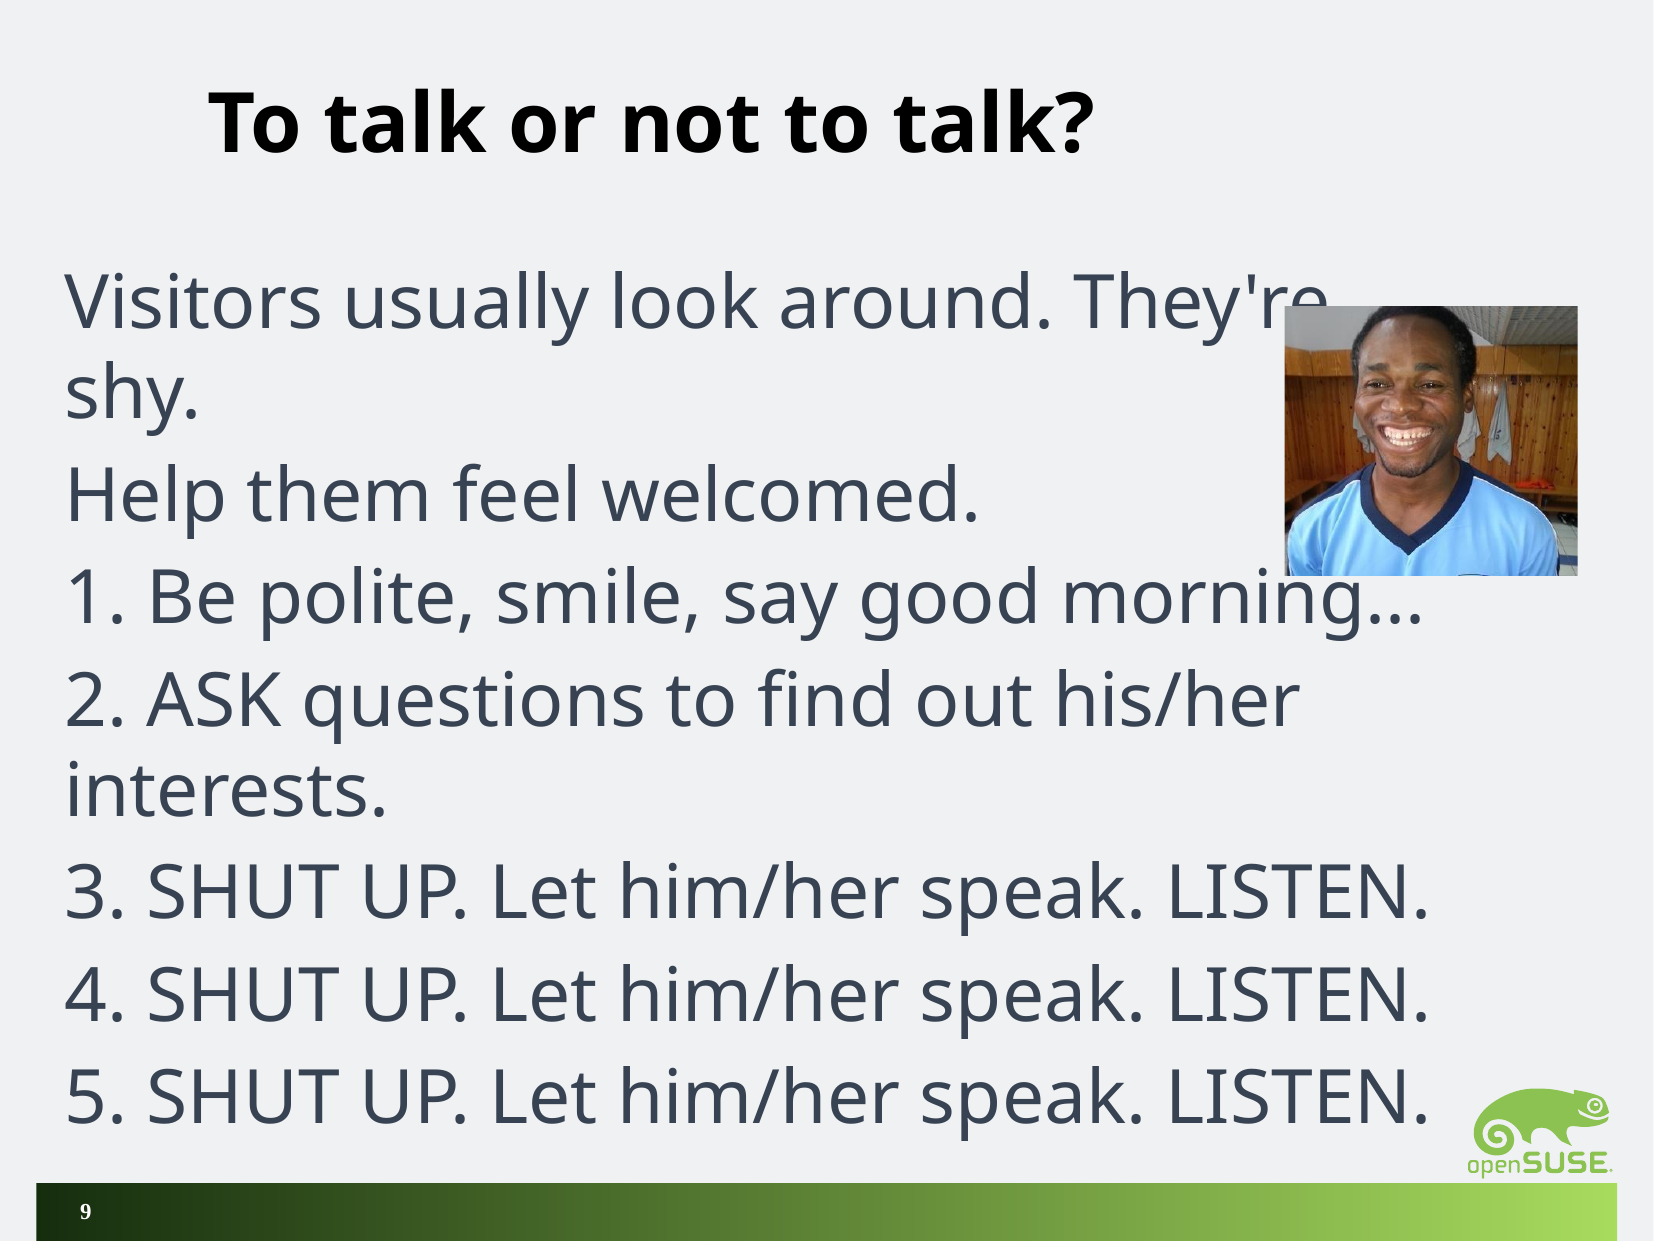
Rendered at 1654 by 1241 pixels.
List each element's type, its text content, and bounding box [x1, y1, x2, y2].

picture [0, 0, 1654, 1241]
text_box To talk or not to talk? [193, 56, 1476, 208]
text_box [1284, 306, 1578, 576]
text_box Visitors usually look around. They're shy. Help them feel welcomed. 1. Be polite, smile, say good morning... 2. ASK questions to find out his/her interests. 3. SHUT UP. Let him/her speak. LISTEN. 4. SHUT UP. Let him/her speak. LISTEN. 5. SHUT UP. Let him/her speak. LISTEN. That's why we have one mouth and two ears!!! [49, 238, 1472, 1180]
